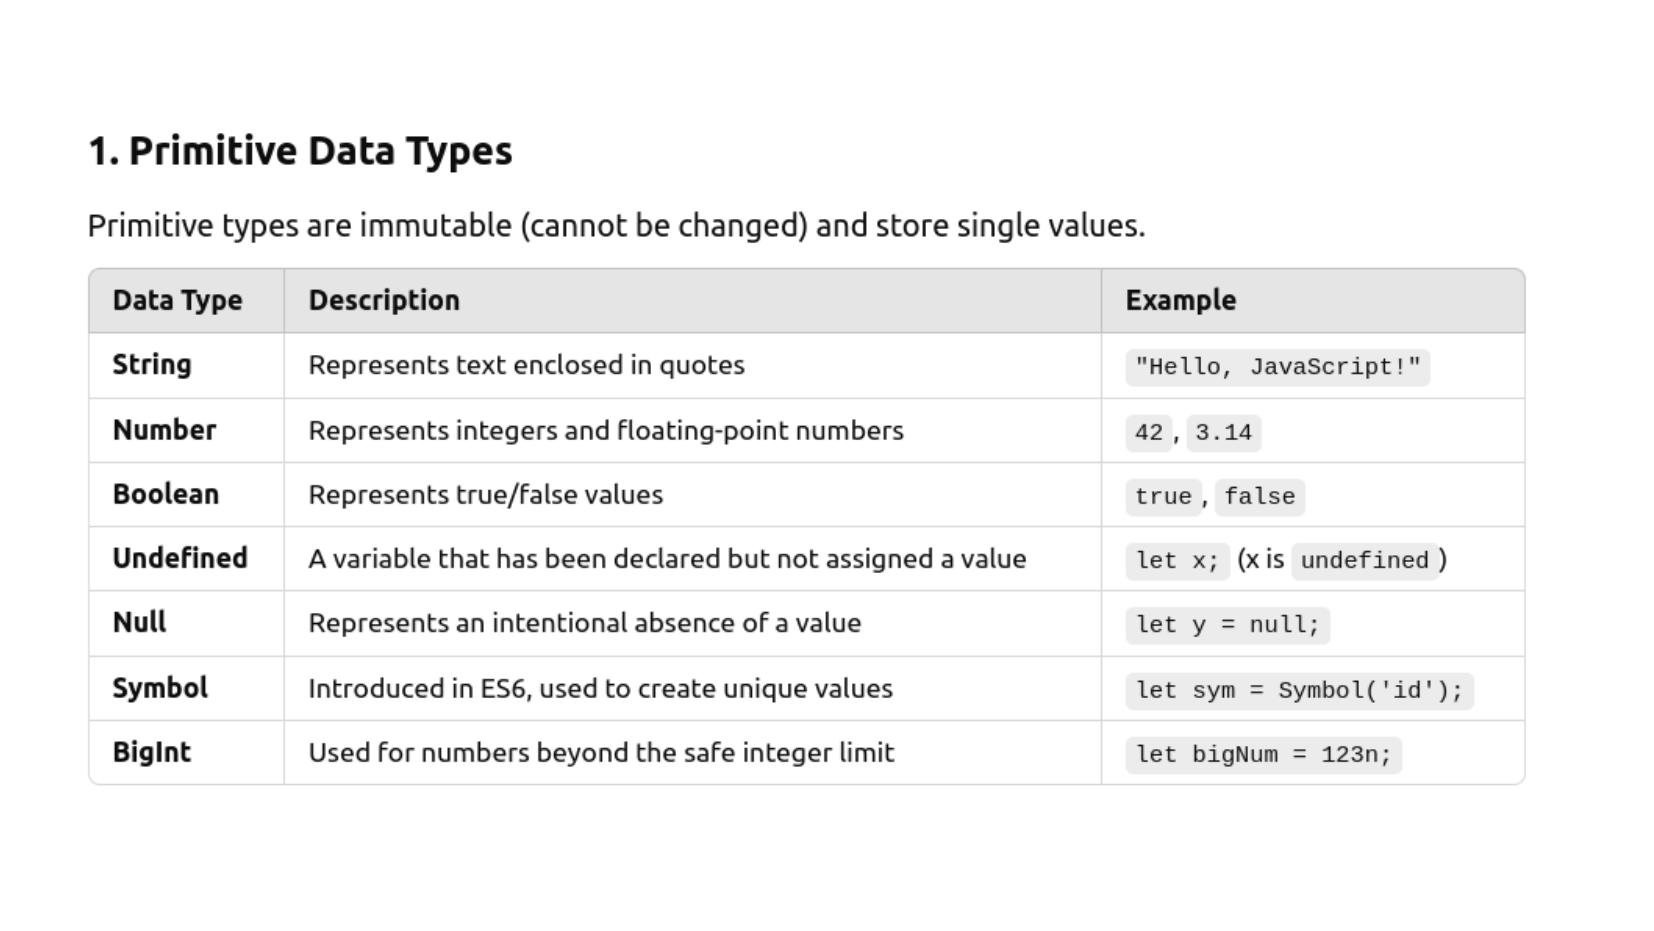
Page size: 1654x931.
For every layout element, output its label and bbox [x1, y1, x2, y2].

picture [54, 107, 1598, 820]
